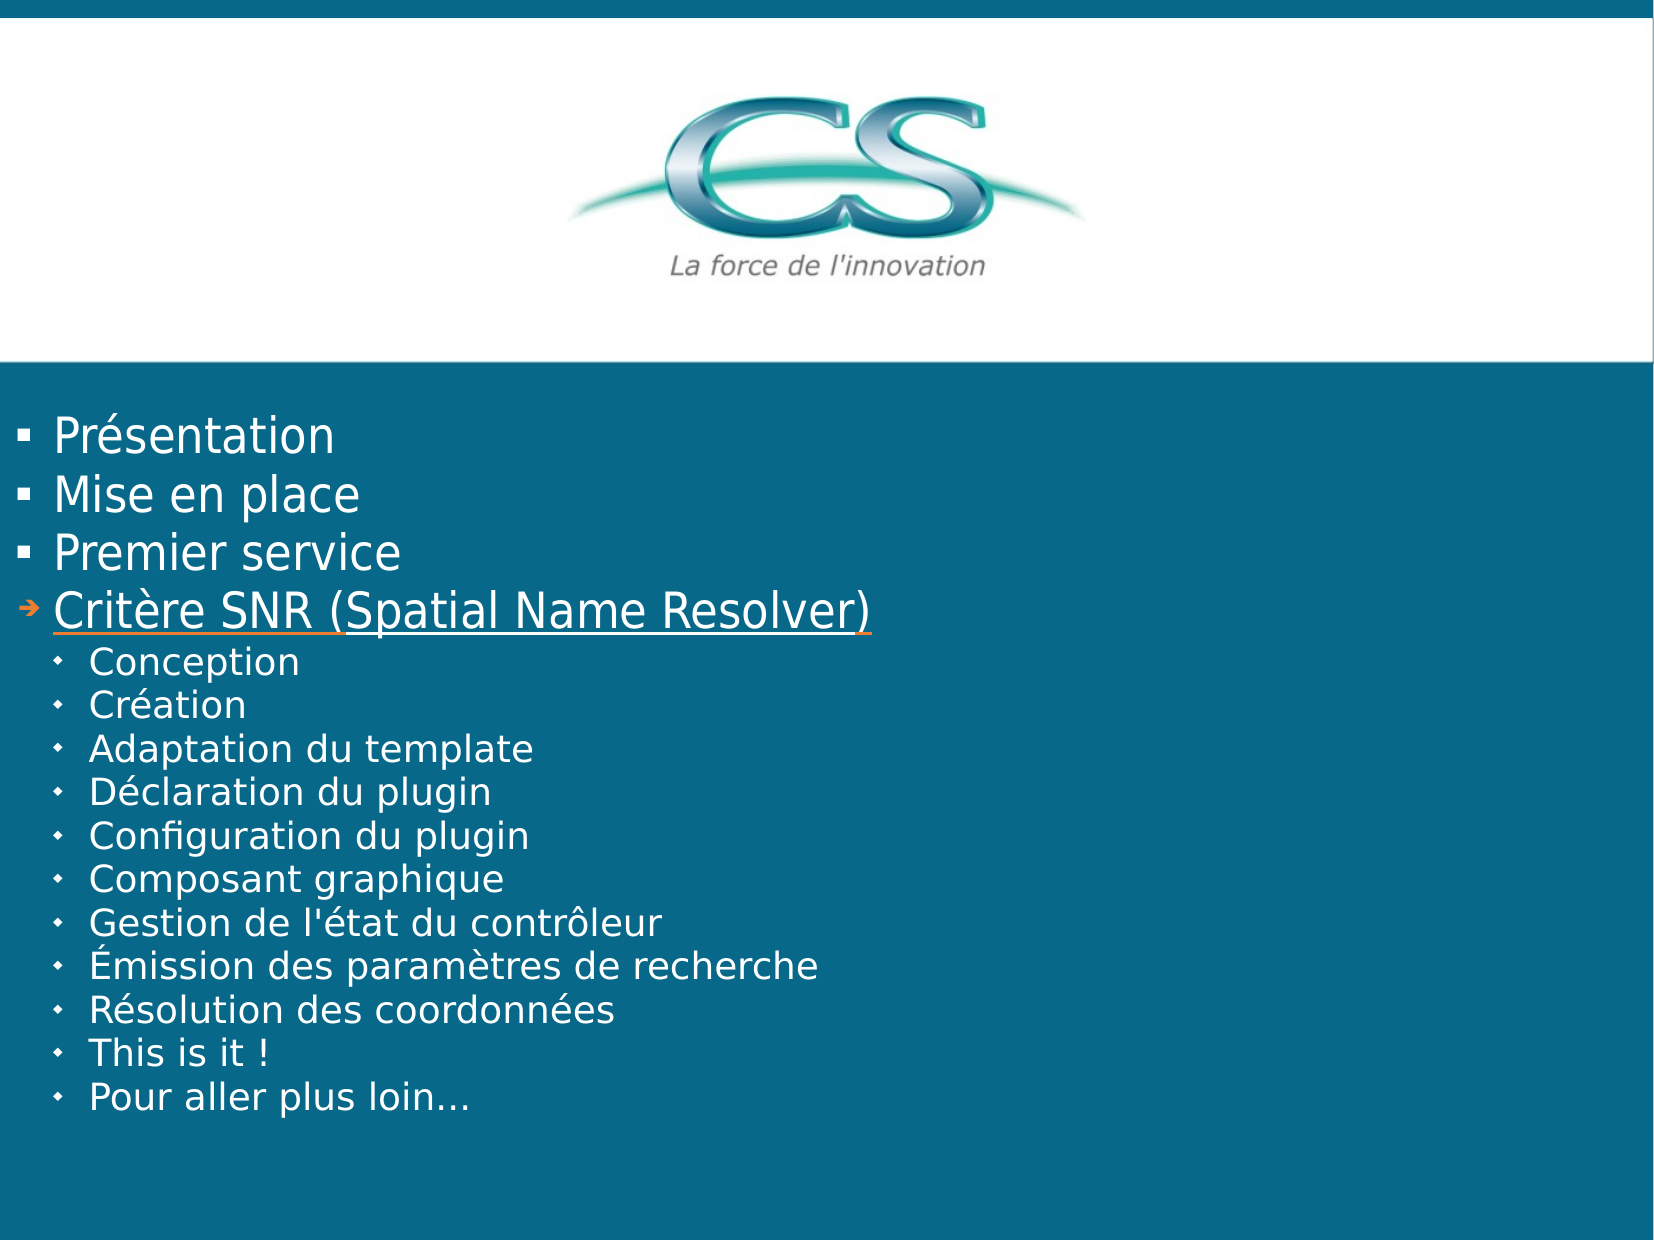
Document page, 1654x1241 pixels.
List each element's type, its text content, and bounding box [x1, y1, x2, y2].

text_box Présentation Mise en place Premier service Critère SNR (Spatial Name Resolver) Conception Création Adaptation du template Déclaration du plugin Configuration du plugin Composant graphique Gestion de l'état du contrôleur Émission des paramètres de recherche Résolution des coordonnées This is it ! Pour aller plus loin... [17, 407, 1630, 1188]
picture [0, 19, 1654, 363]
